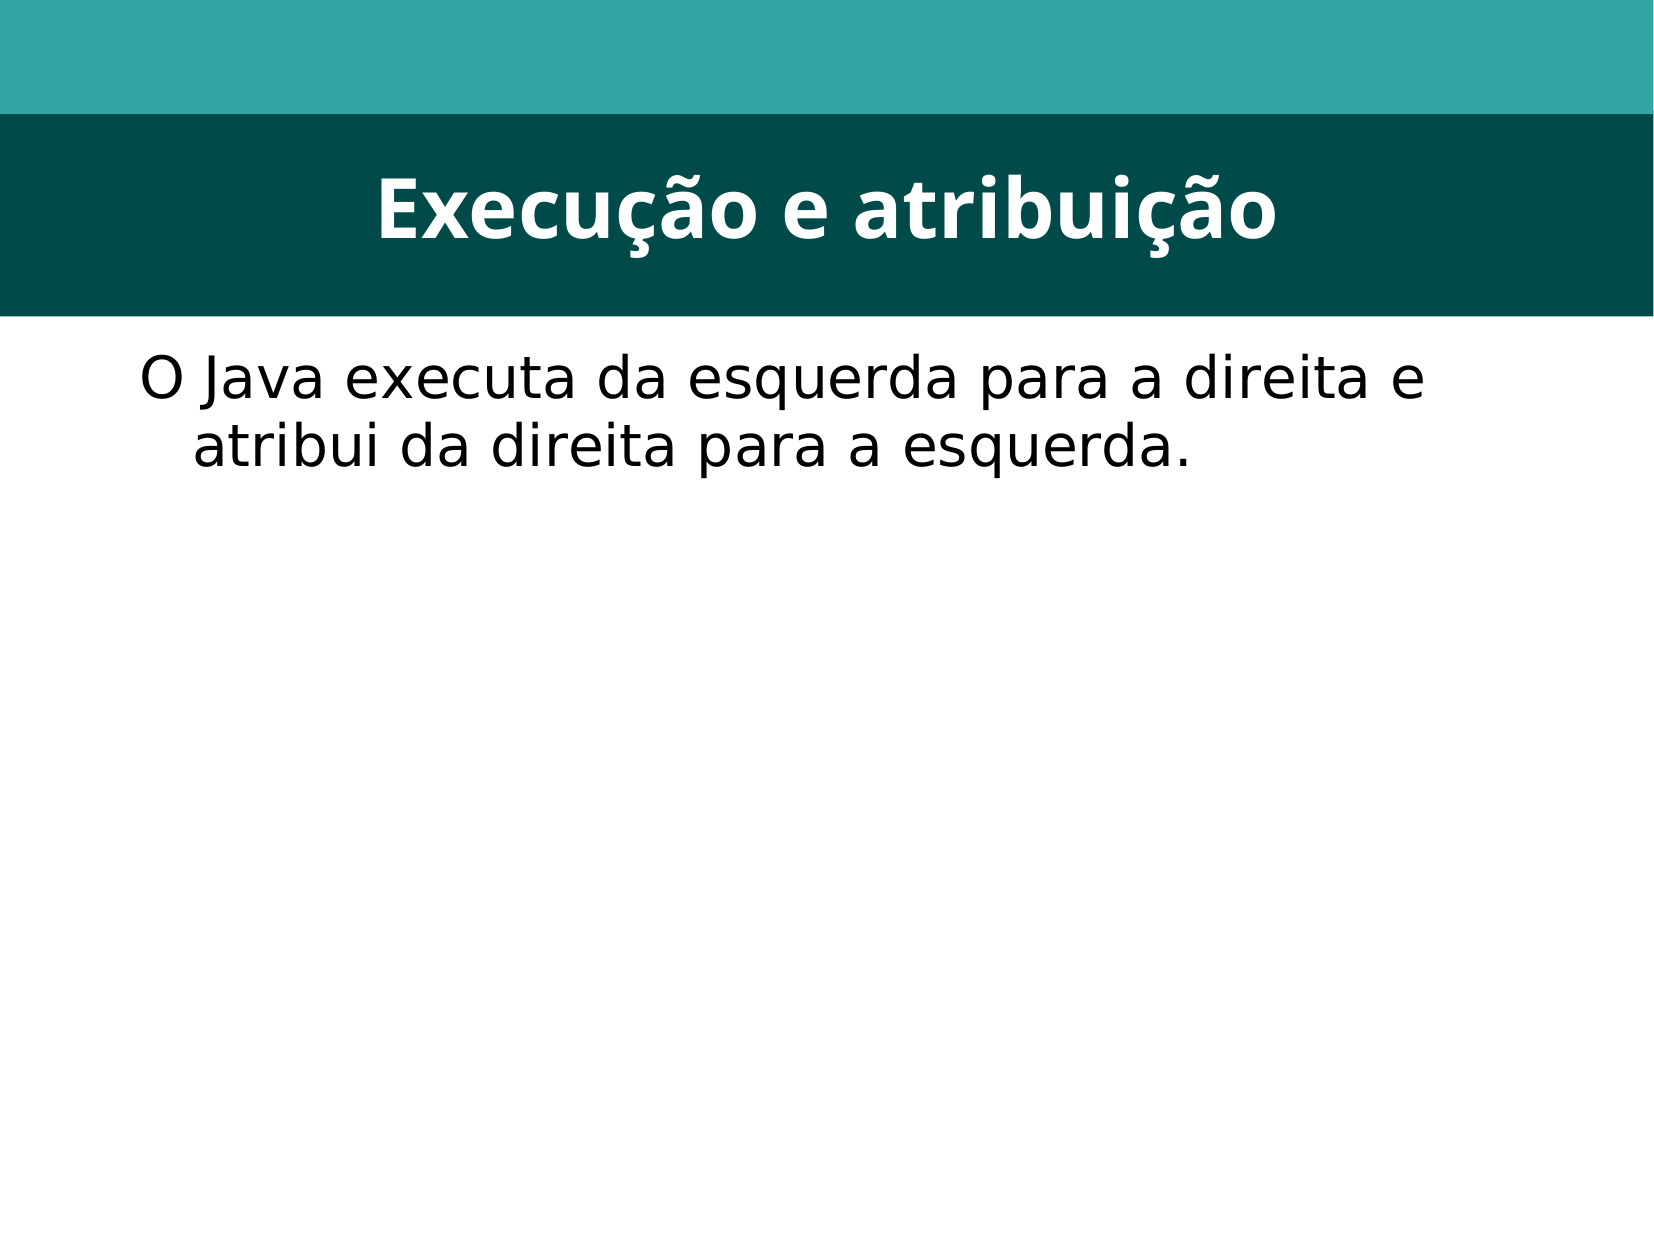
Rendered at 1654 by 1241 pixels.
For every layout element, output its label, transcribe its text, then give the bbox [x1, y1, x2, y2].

title Execução e atribuição [121, 102, 1534, 311]
list O Java executa da esquerda para a direita e atribui da direita para a esquerda. [121, 344, 1534, 1127]
